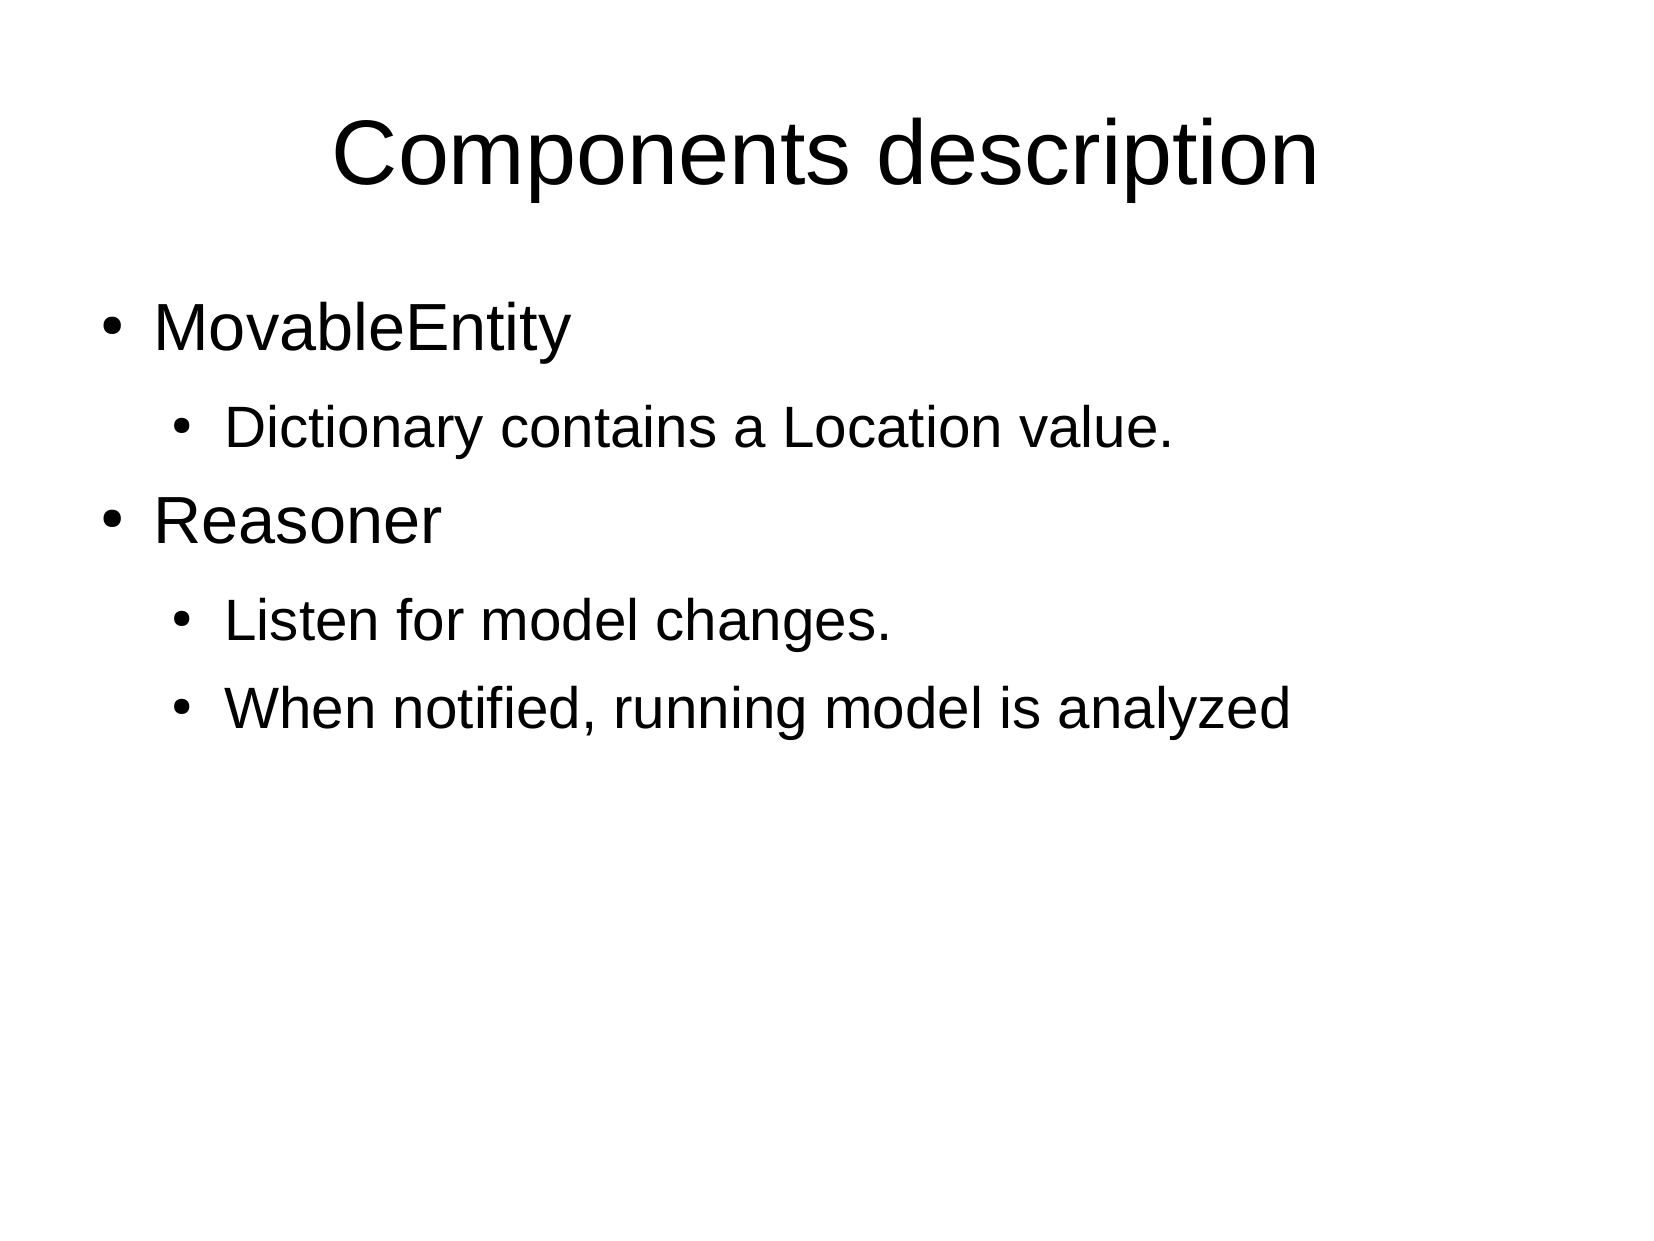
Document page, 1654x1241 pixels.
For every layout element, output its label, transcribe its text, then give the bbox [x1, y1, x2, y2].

list MovableEntity Dictionary contains a Location value. Reasoner Listen for model changes. When notified, running model is analyzed [82, 290, 1571, 1109]
title Components description [82, 49, 1571, 257]
